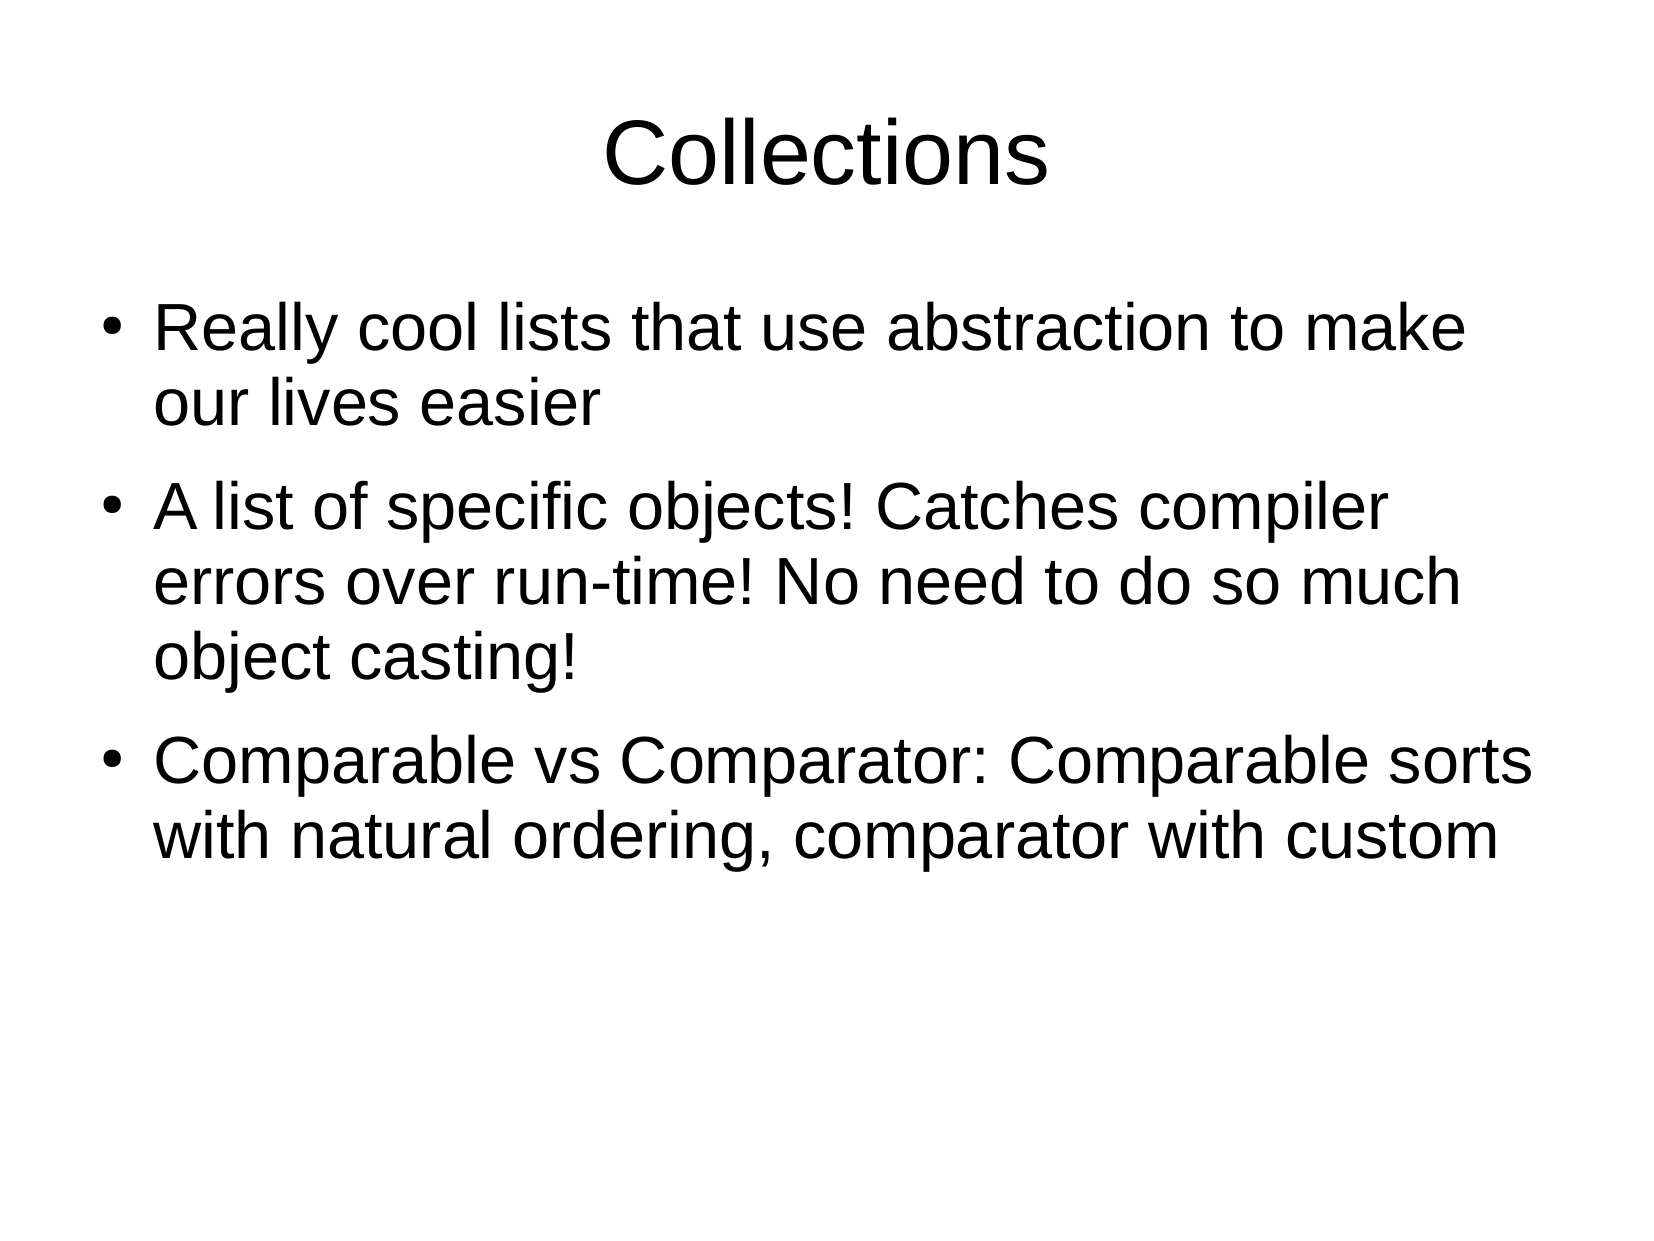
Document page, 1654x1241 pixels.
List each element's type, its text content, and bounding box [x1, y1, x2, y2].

title Collections [82, 49, 1571, 257]
list Really cool lists that use abstraction to make our lives easier A list of specific objects! Catches compiler errors over run-time! No need to do so much object casting! Comparable vs Comparator: Comparable sorts with natural ordering, comparator with custom [82, 290, 1571, 1010]
